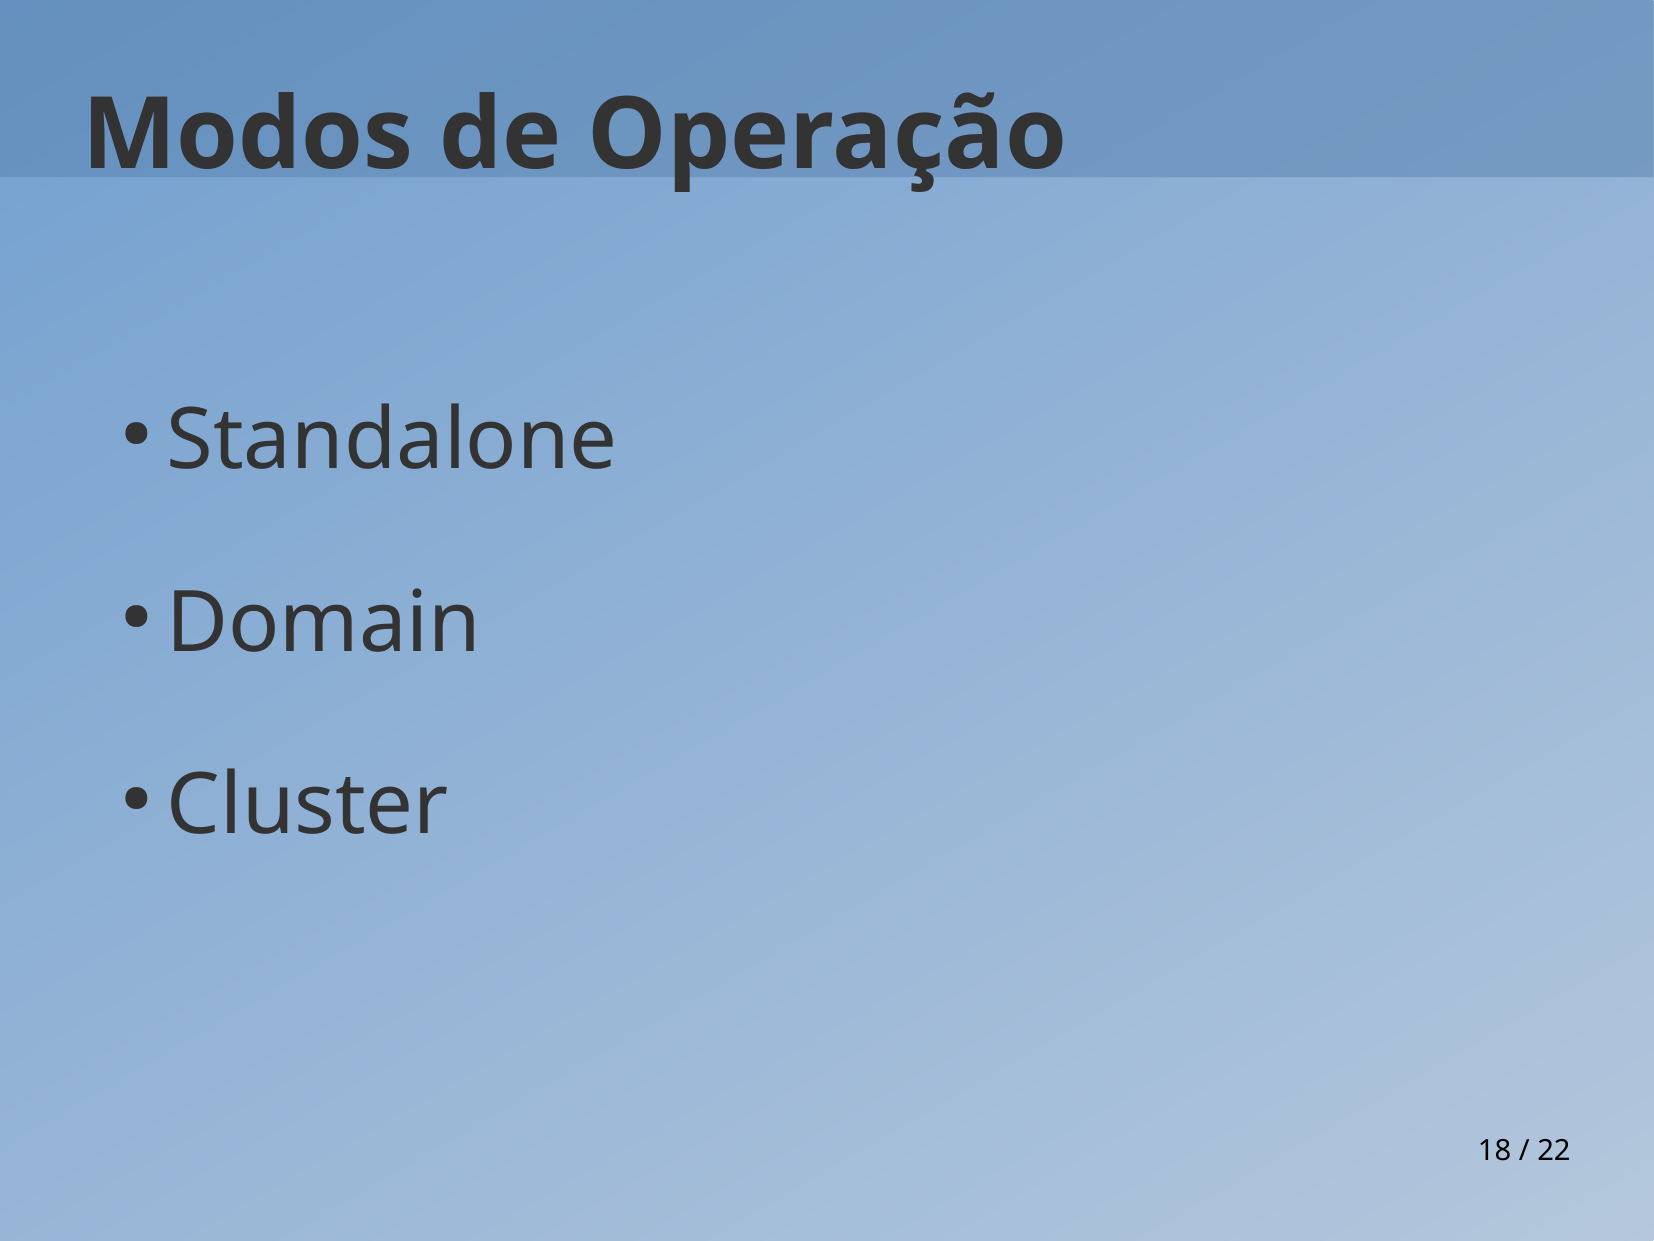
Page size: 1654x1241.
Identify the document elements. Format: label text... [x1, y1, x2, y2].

title Modos de Operação [82, 11, 1489, 249]
list Standalone Domain Cluster [106, 377, 1512, 863]
